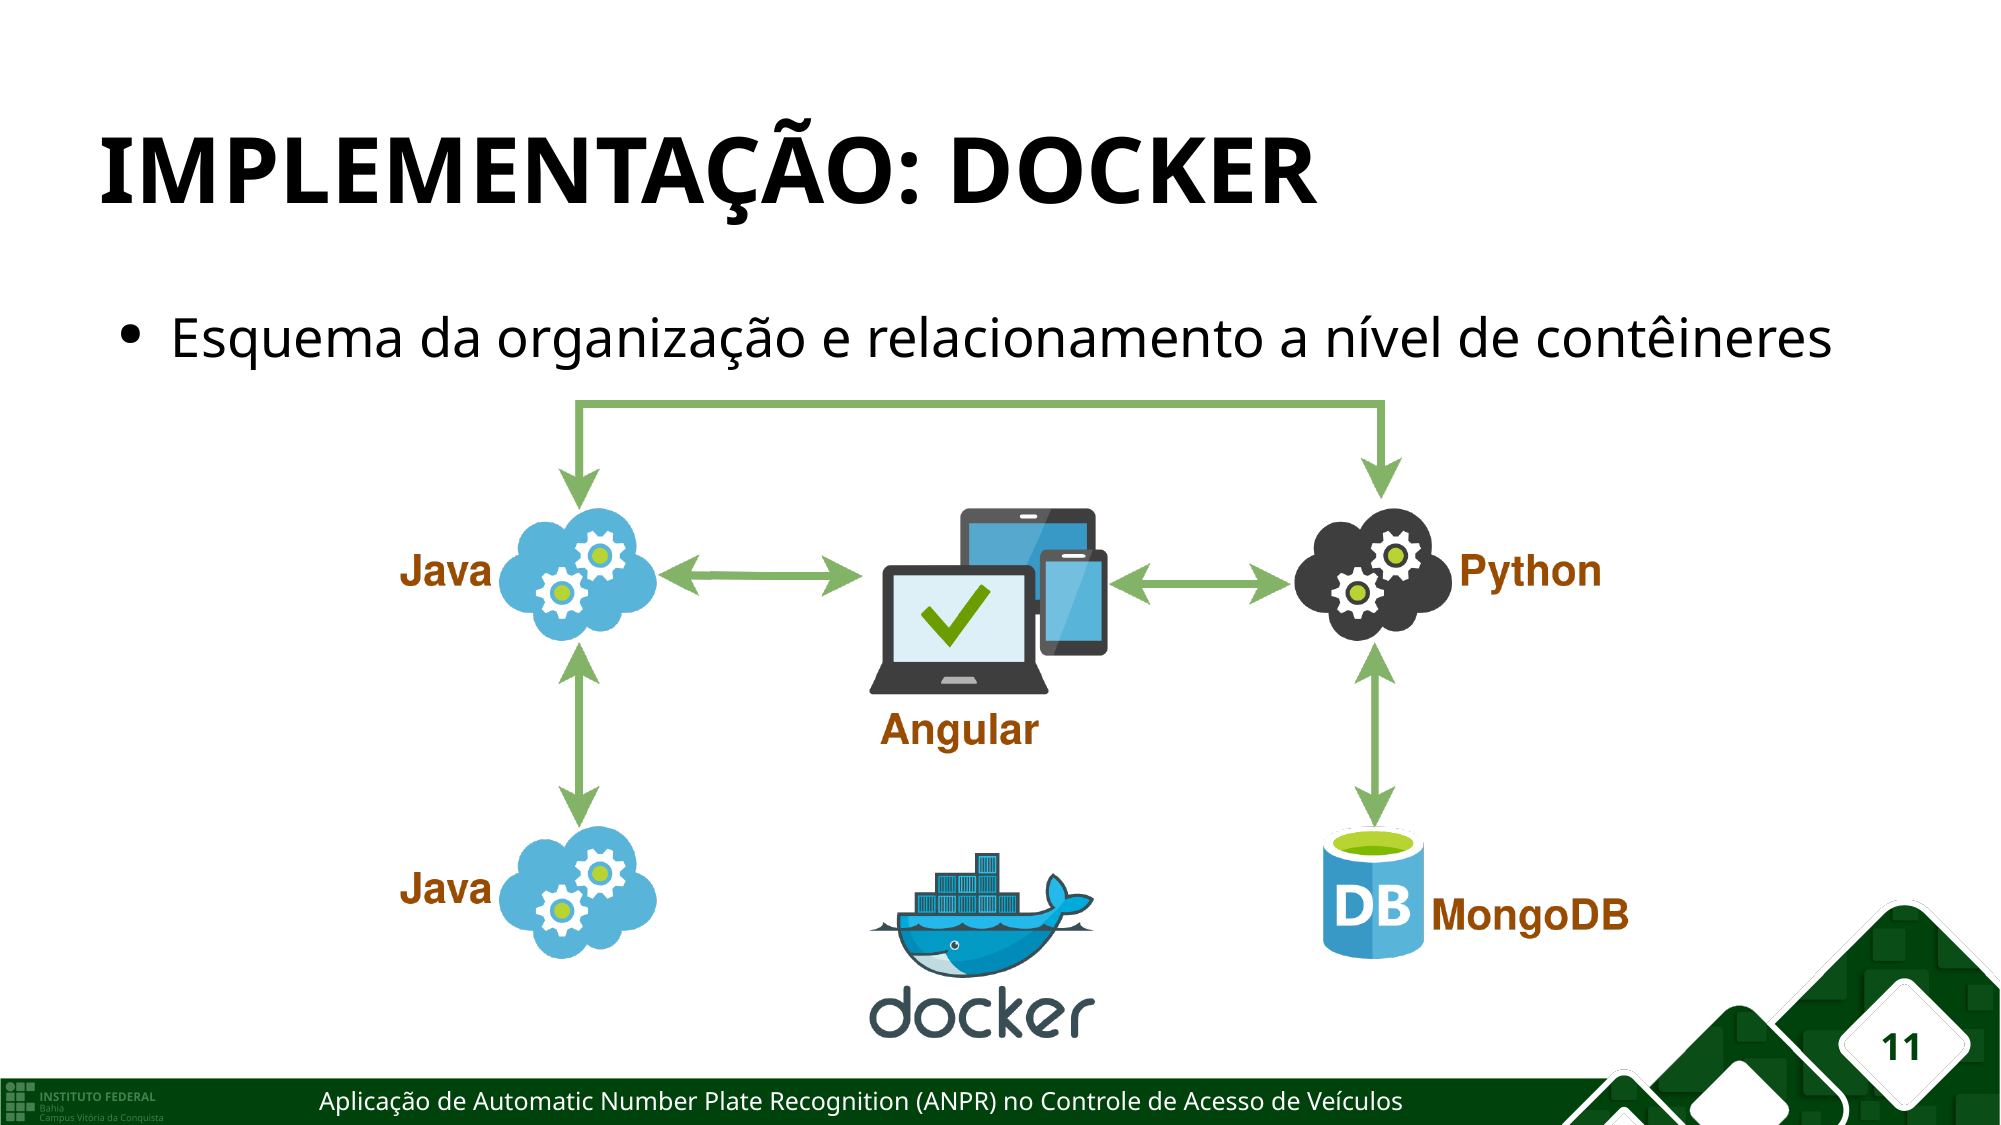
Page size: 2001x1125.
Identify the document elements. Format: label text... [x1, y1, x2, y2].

title IMPLEMENTAÇÃO: DOCKER [99, 59, 1900, 277]
picture [0, 352, 2000, 1125]
list Esquema da organização e relacionamento a nível de contêineres [99, 299, 1900, 1014]
